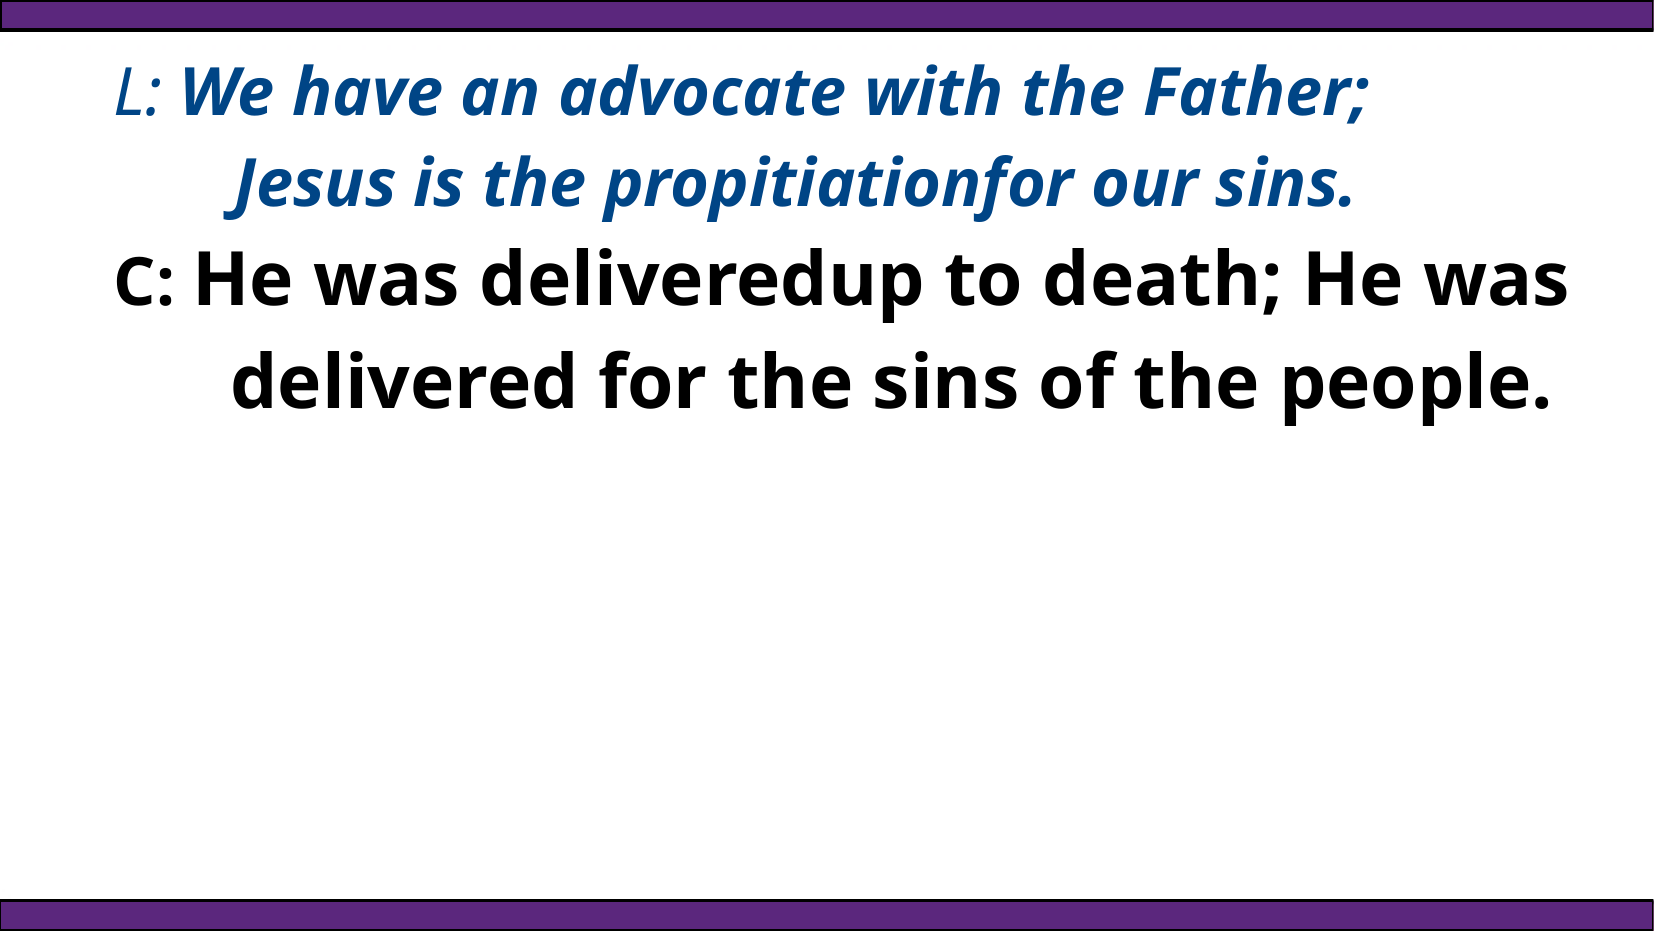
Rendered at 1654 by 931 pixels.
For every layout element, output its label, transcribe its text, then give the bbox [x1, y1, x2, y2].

text_box [0, 0, 1654, 31]
picture [0, 31, 1654, 900]
text_box [0, 900, 1654, 931]
text_box L: We have an advocate with the Father; Jesus is the propitiationfor our sins. C: He was deliveredup to death; He was delivered for the sins of the people. [98, 36, 1591, 429]
